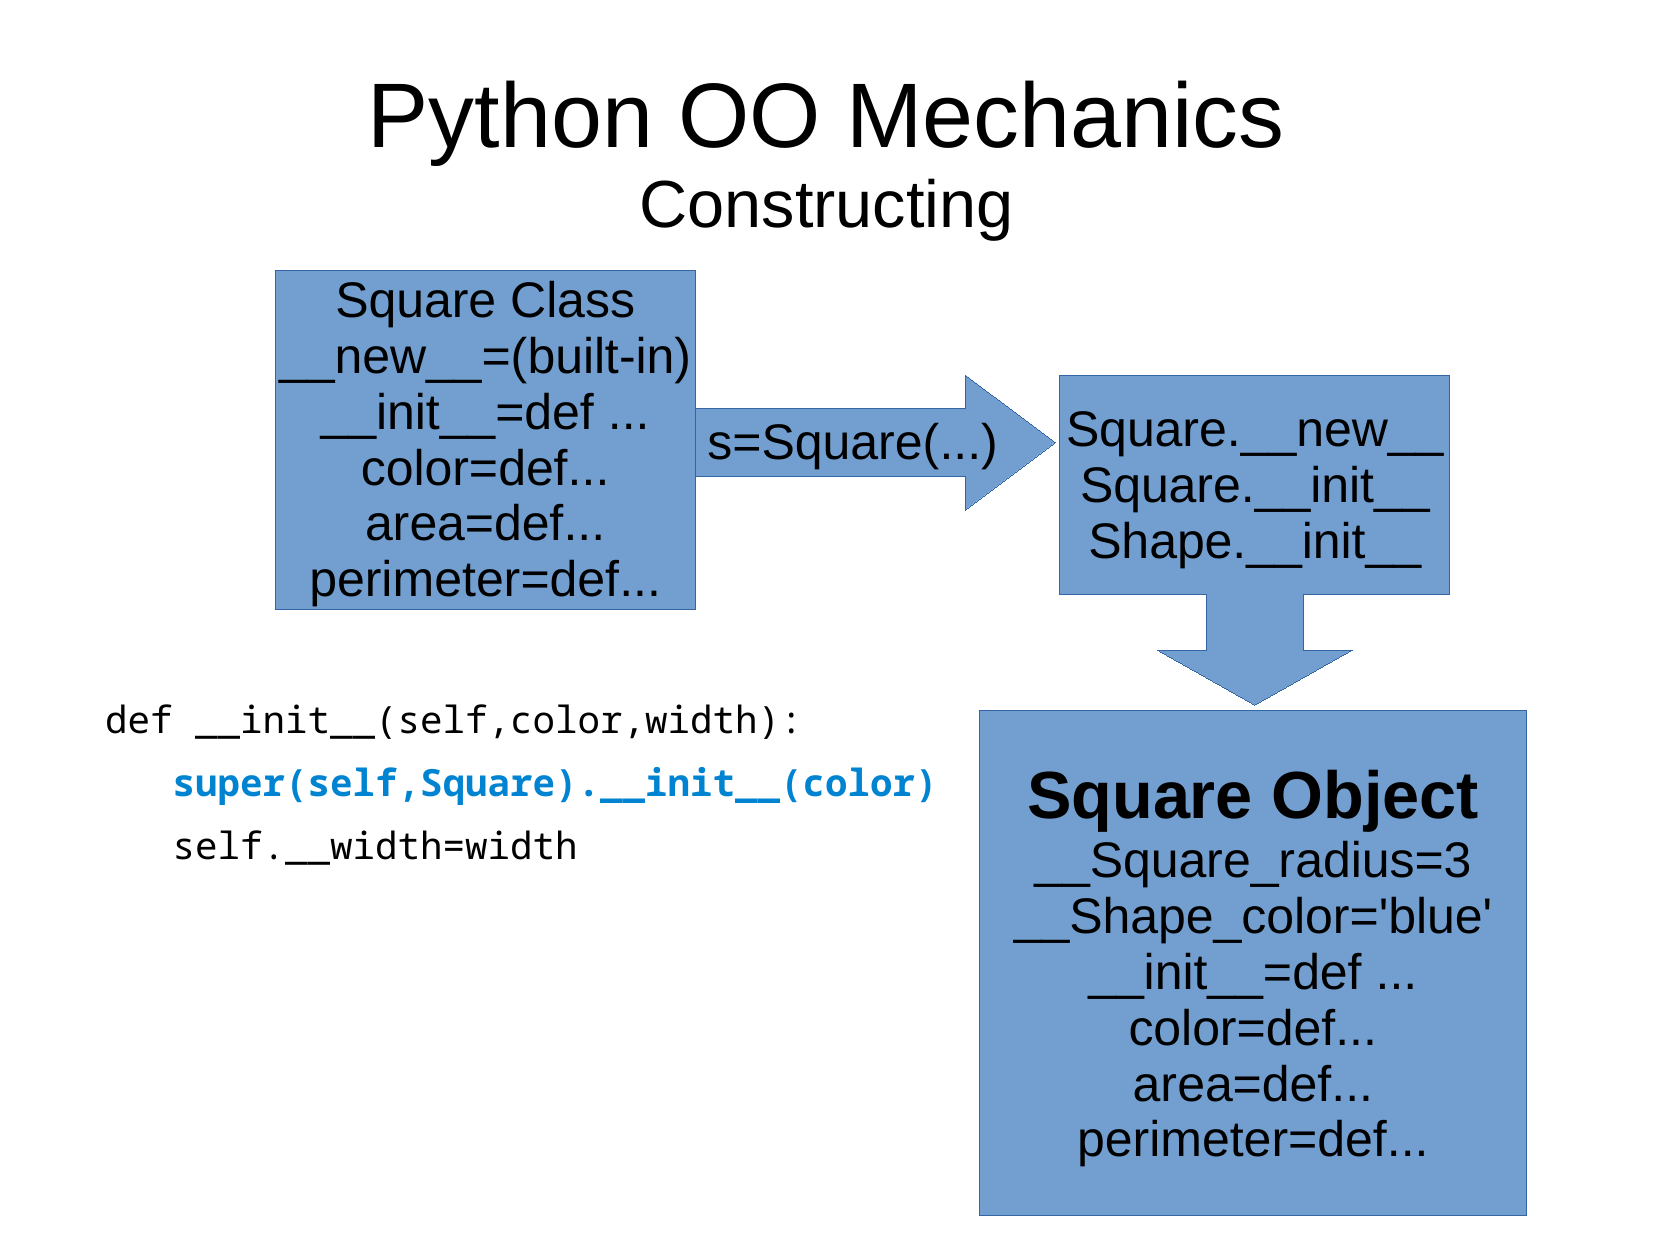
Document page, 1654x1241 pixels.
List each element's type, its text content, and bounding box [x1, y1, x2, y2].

text_box Square Object __Square_radius=3 __Shape_color='blue' __init__=def ... color=def... area=def... perimeter=def... [979, 710, 1527, 1216]
text_box def __init__(self,color,width): super(self,Square).__init__(color) self.__width=width [19, 685, 991, 1186]
text_box Square.__new__ Square.__init__ Shape.__init__ [1059, 375, 1450, 706]
text_box s=Square(...) [695, 375, 1056, 511]
text_box Square Class __new__=(built-in) __init__=def ... color=def... area=def... perimeter=def... [275, 270, 696, 610]
title Python OO Mechanics Constructing [82, 49, 1571, 257]
